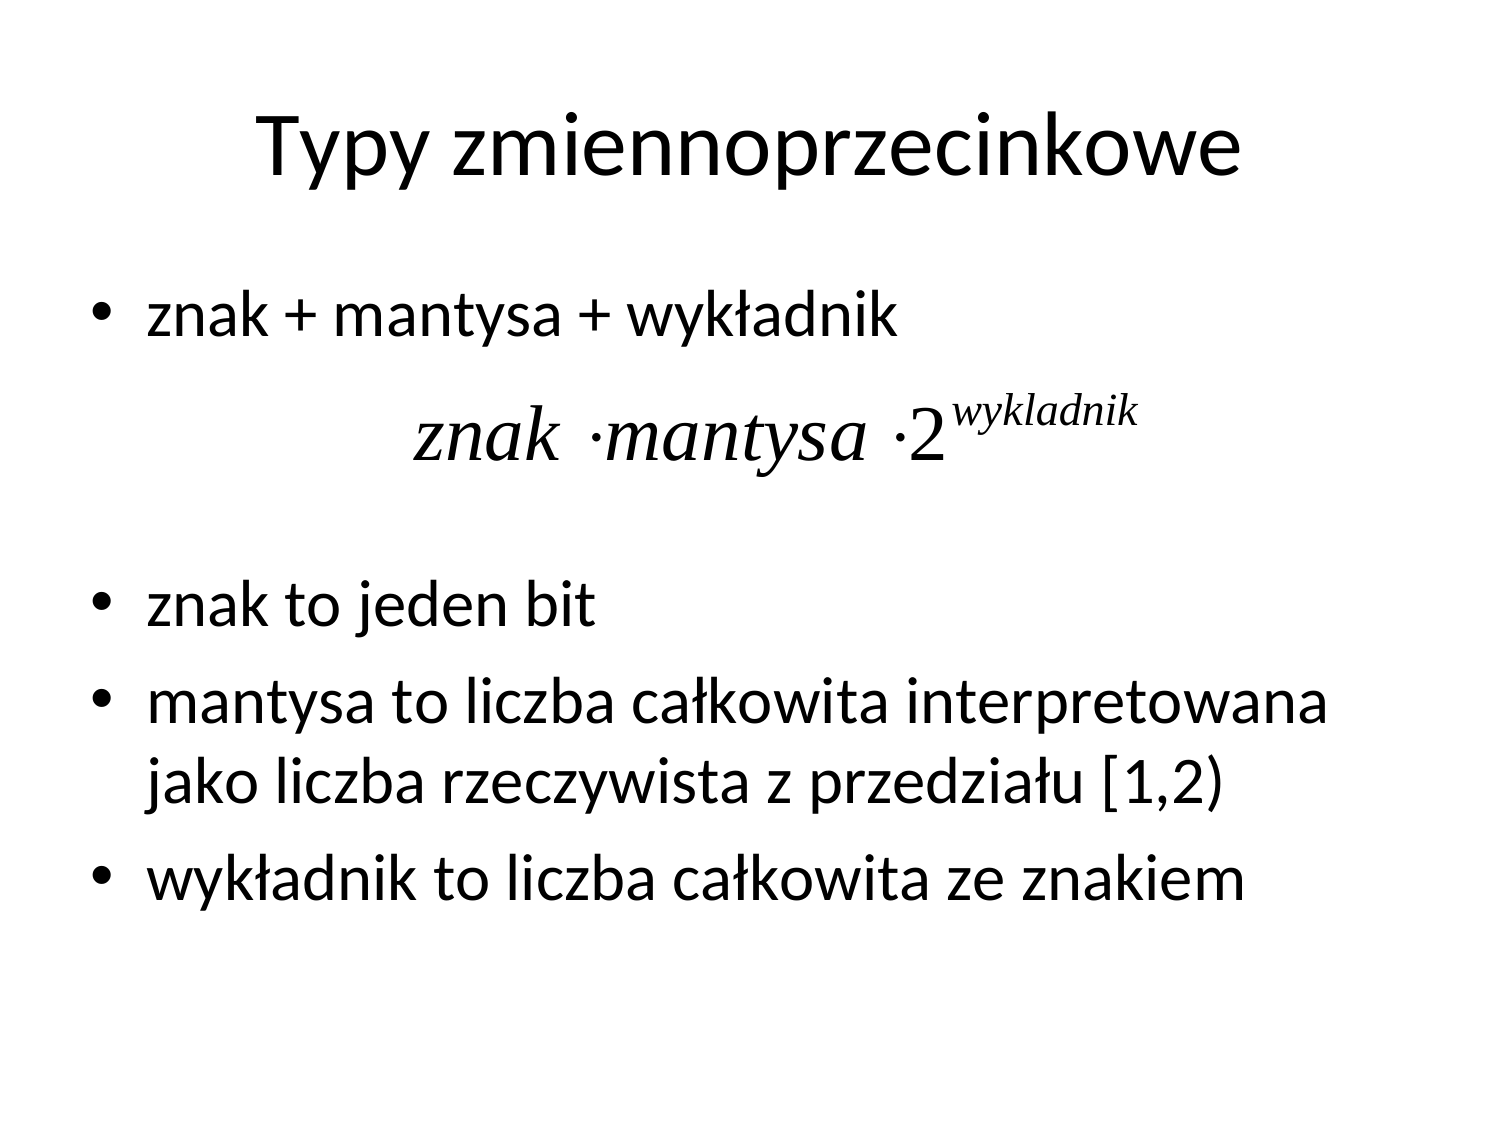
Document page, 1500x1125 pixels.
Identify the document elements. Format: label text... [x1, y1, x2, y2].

list znak + mantysa + wykładnik znak to jeden bit mantysa to liczba całkowita interpretowana jako liczba rzeczywista z przedziału [1,2) wykładnik to liczba całkowita ze znakiem [75, 262, 1426, 1005]
chart [398, 375, 1157, 494]
title Typy zmiennoprzecinkowe [75, 45, 1426, 233]
